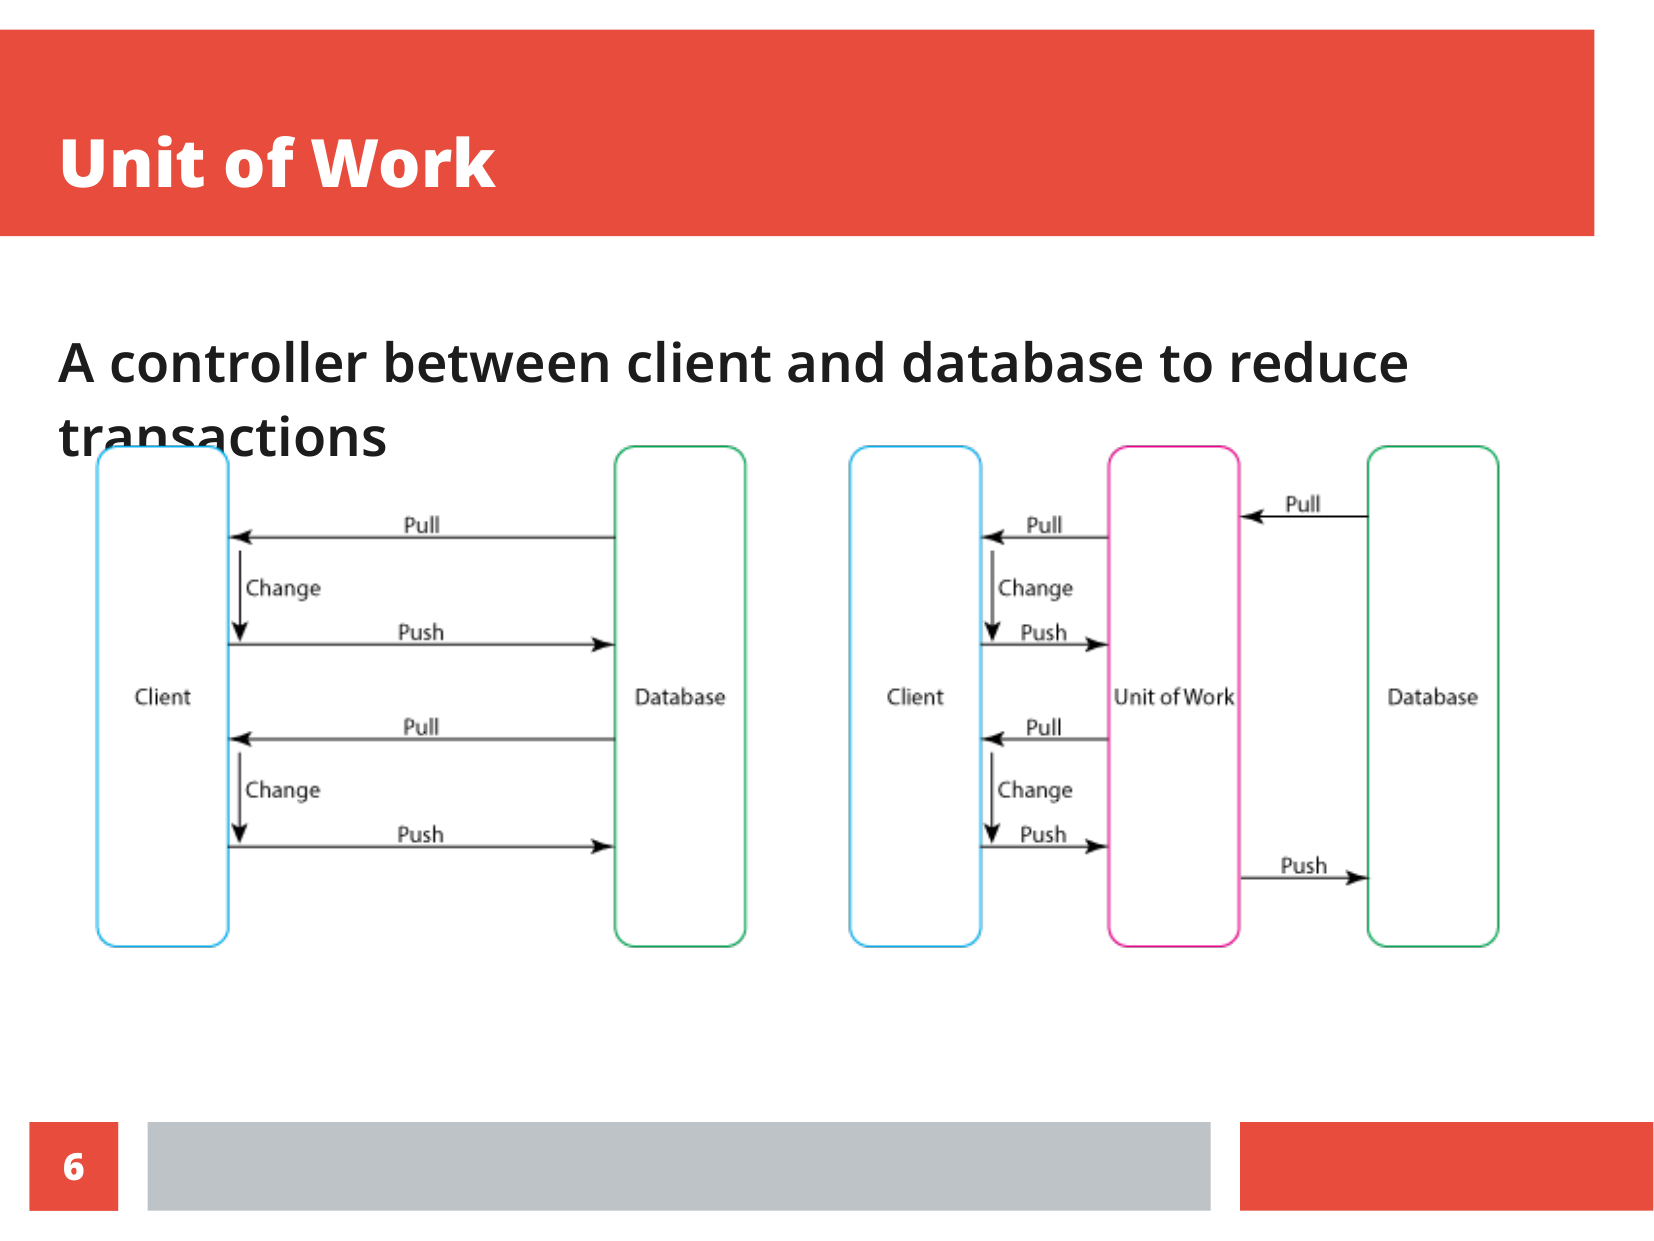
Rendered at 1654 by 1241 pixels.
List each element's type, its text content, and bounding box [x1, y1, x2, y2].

picture [59, 409, 1554, 979]
list A controller between client and database to reduce transactions [59, 324, 1565, 1093]
title Unit of Work [59, 59, 1595, 207]
